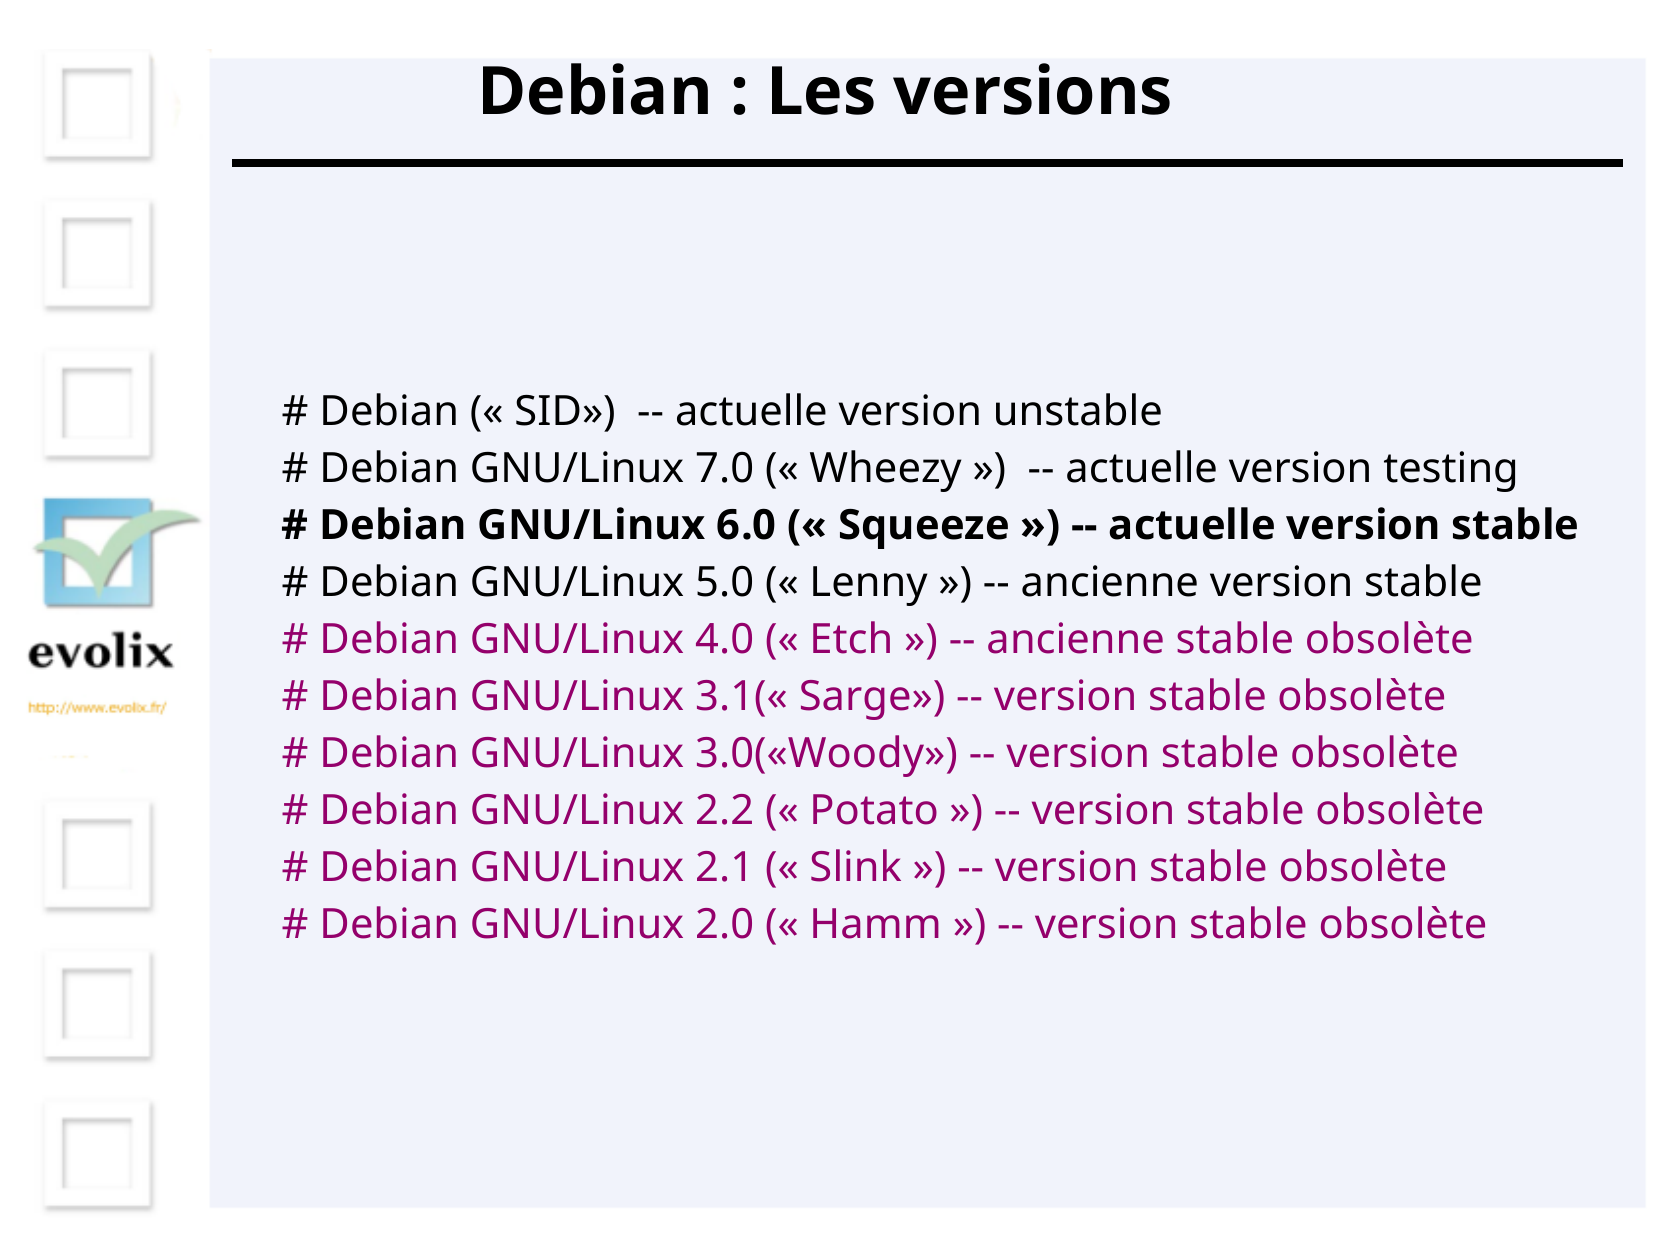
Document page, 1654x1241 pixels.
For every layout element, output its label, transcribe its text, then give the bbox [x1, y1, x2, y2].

title Debian : Les versions [26, 0, 1625, 194]
picture [0, 49, 1654, 1218]
subtitle # Debian (« SID») -- actuelle version unstable # Debian GNU/Linux 7.0 (« Wheezy ») -- actuelle version testing # Debian GNU/Linux 6.0 (« Squeeze ») -- actuelle version stable # Debian GNU/Linux 5.0 (« Lenny ») -- ancienne version stable # Debian GNU/Linux 4.0 (« Etch ») -- ancienne stable obsolète # Debian GNU/Linux 3.1(« Sarge») -- version stable obsolète # Debian GNU/Linux 3.0(«Woody») -- version stable obsolète # Debian GNU/Linux 2.2 (« Potato ») -- version stable obsolète # Debian GNU/Linux 2.1 (« Slink ») -- version stable obsolète # Debian GNU/Linux 2.0 (« Hamm ») -- version stable obsolète [233, 176, 1638, 1156]
